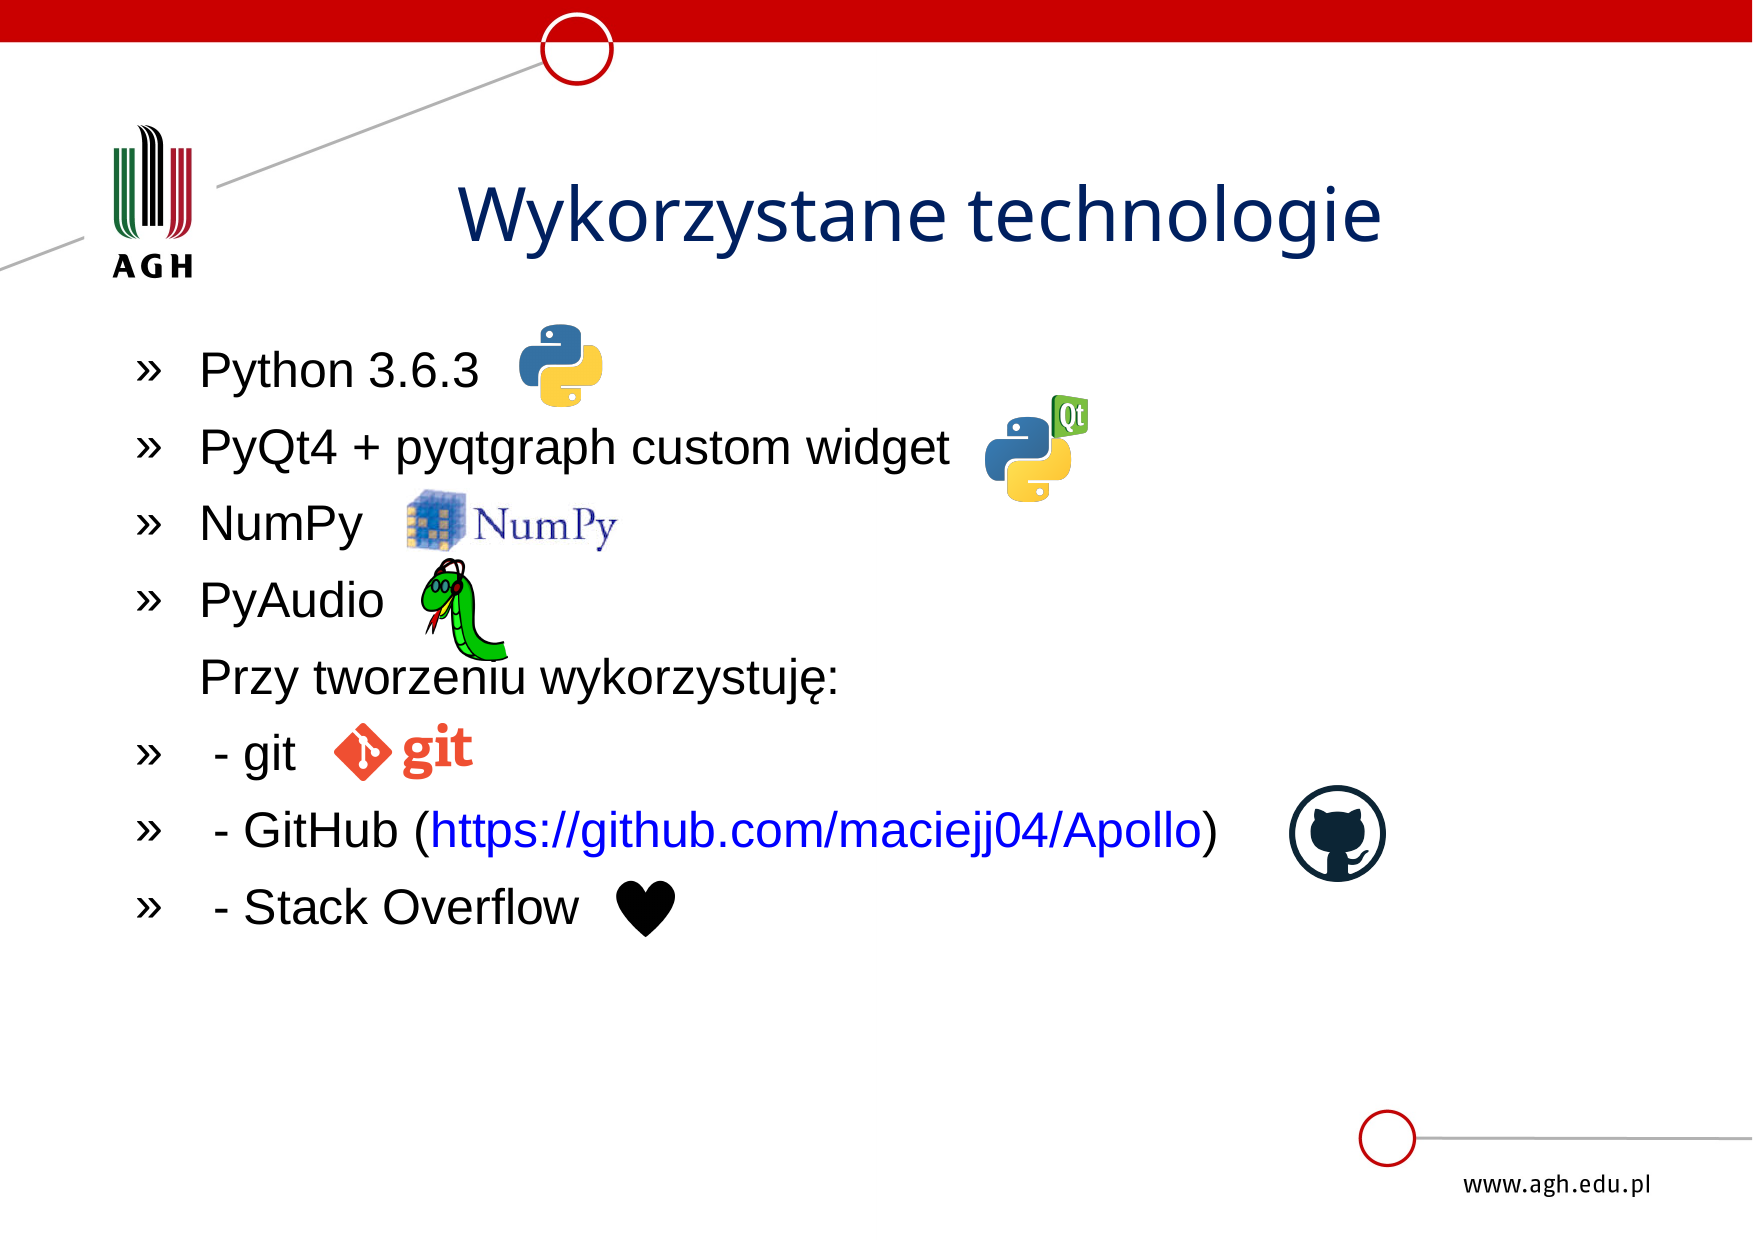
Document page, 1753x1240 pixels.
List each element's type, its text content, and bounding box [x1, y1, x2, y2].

title Wykorzystane technologie [212, 158, 1630, 287]
picture [0, 0, 1753, 1240]
list Python 3.6.3 PyQt4 + pyqtgraph custom widget NumPy PyAudio Przy tworzeniu wykorzystuję: - git - GitHub (https://github.com/maciejj04/Apollo) - Stack Overflow [120, 329, 1632, 1117]
